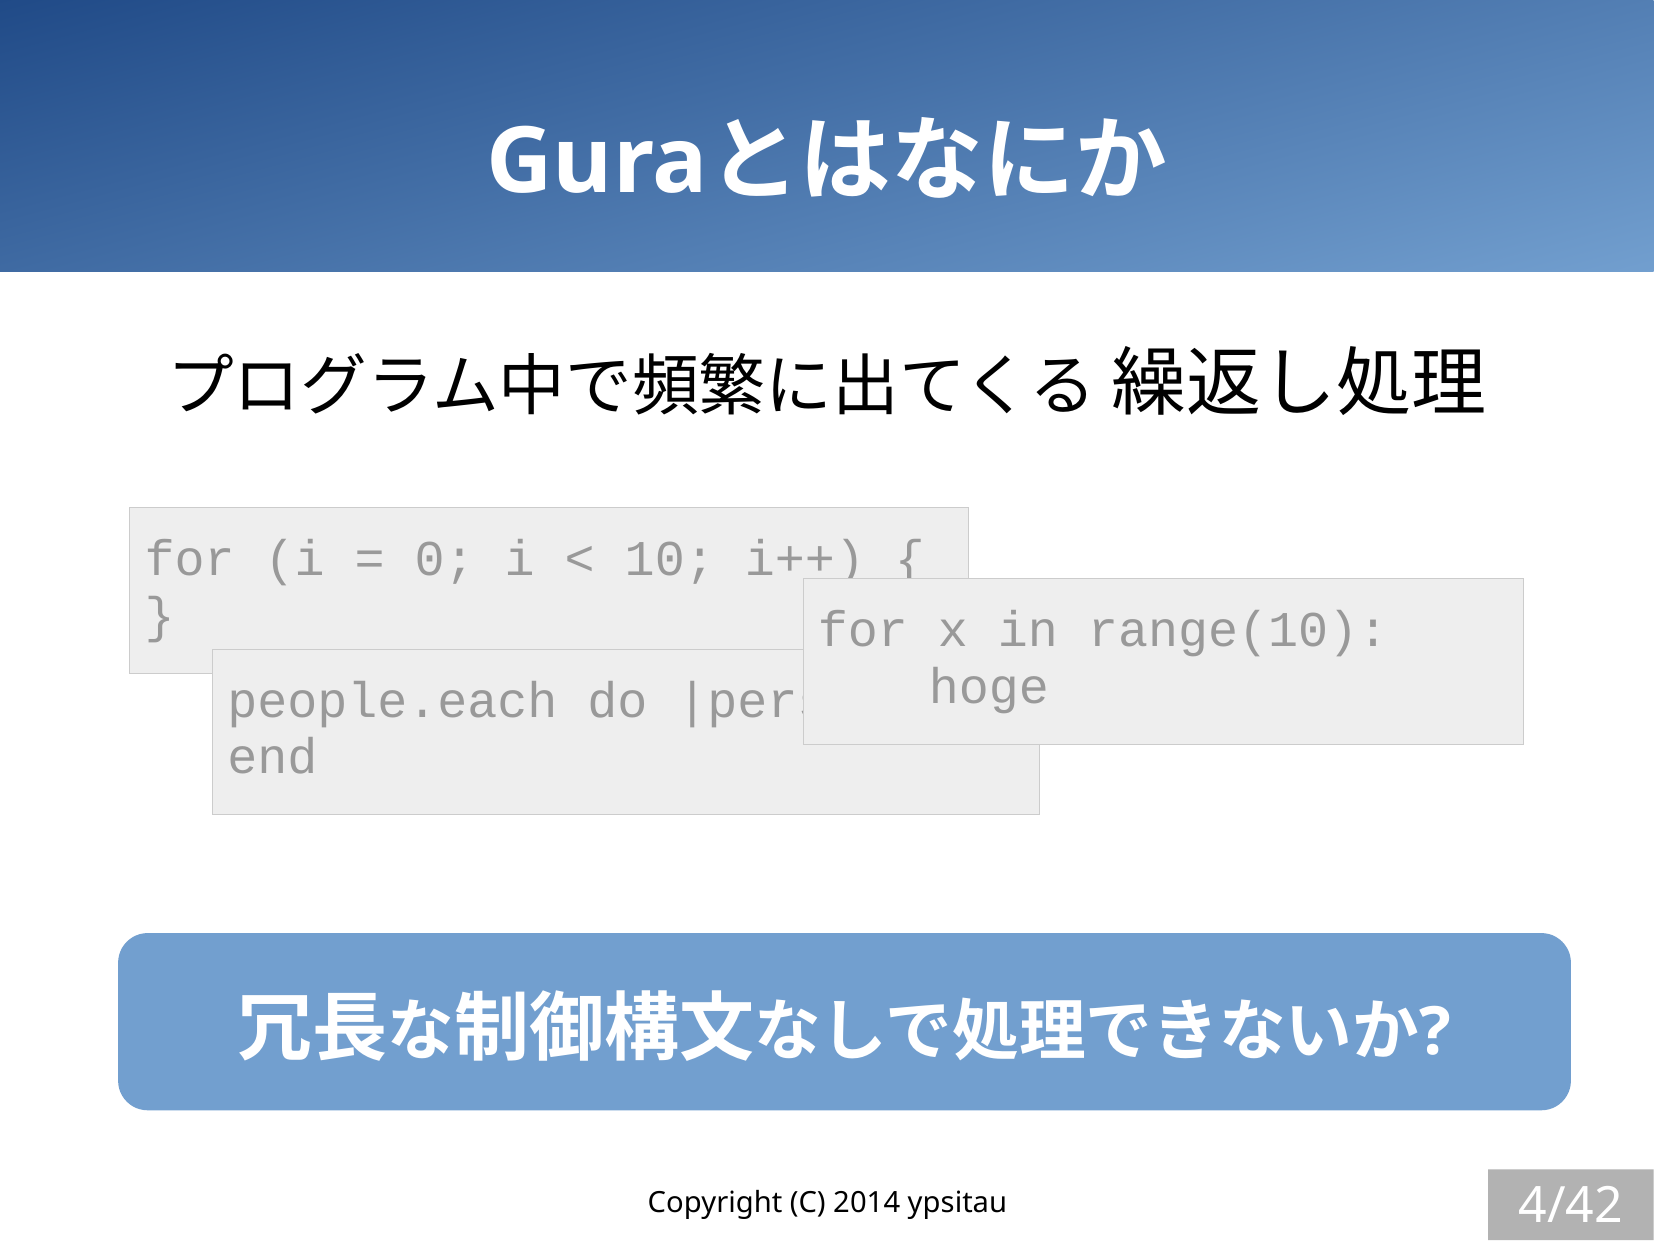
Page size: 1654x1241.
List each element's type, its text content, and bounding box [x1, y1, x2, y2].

text_box プログラム中で頻繁に出てくる 繰返し処理 [94, 312, 1560, 440]
text_box 冗長な制御構文なしで処理できないか? [118, 933, 1571, 1111]
title Guraとはなにか [82, 49, 1571, 257]
text_box for x in range(10): hoge [803, 578, 1524, 745]
text_box for (i = 0; i < 10; i++) { } [129, 507, 969, 674]
text_box people.each do |person| end [212, 649, 1040, 815]
